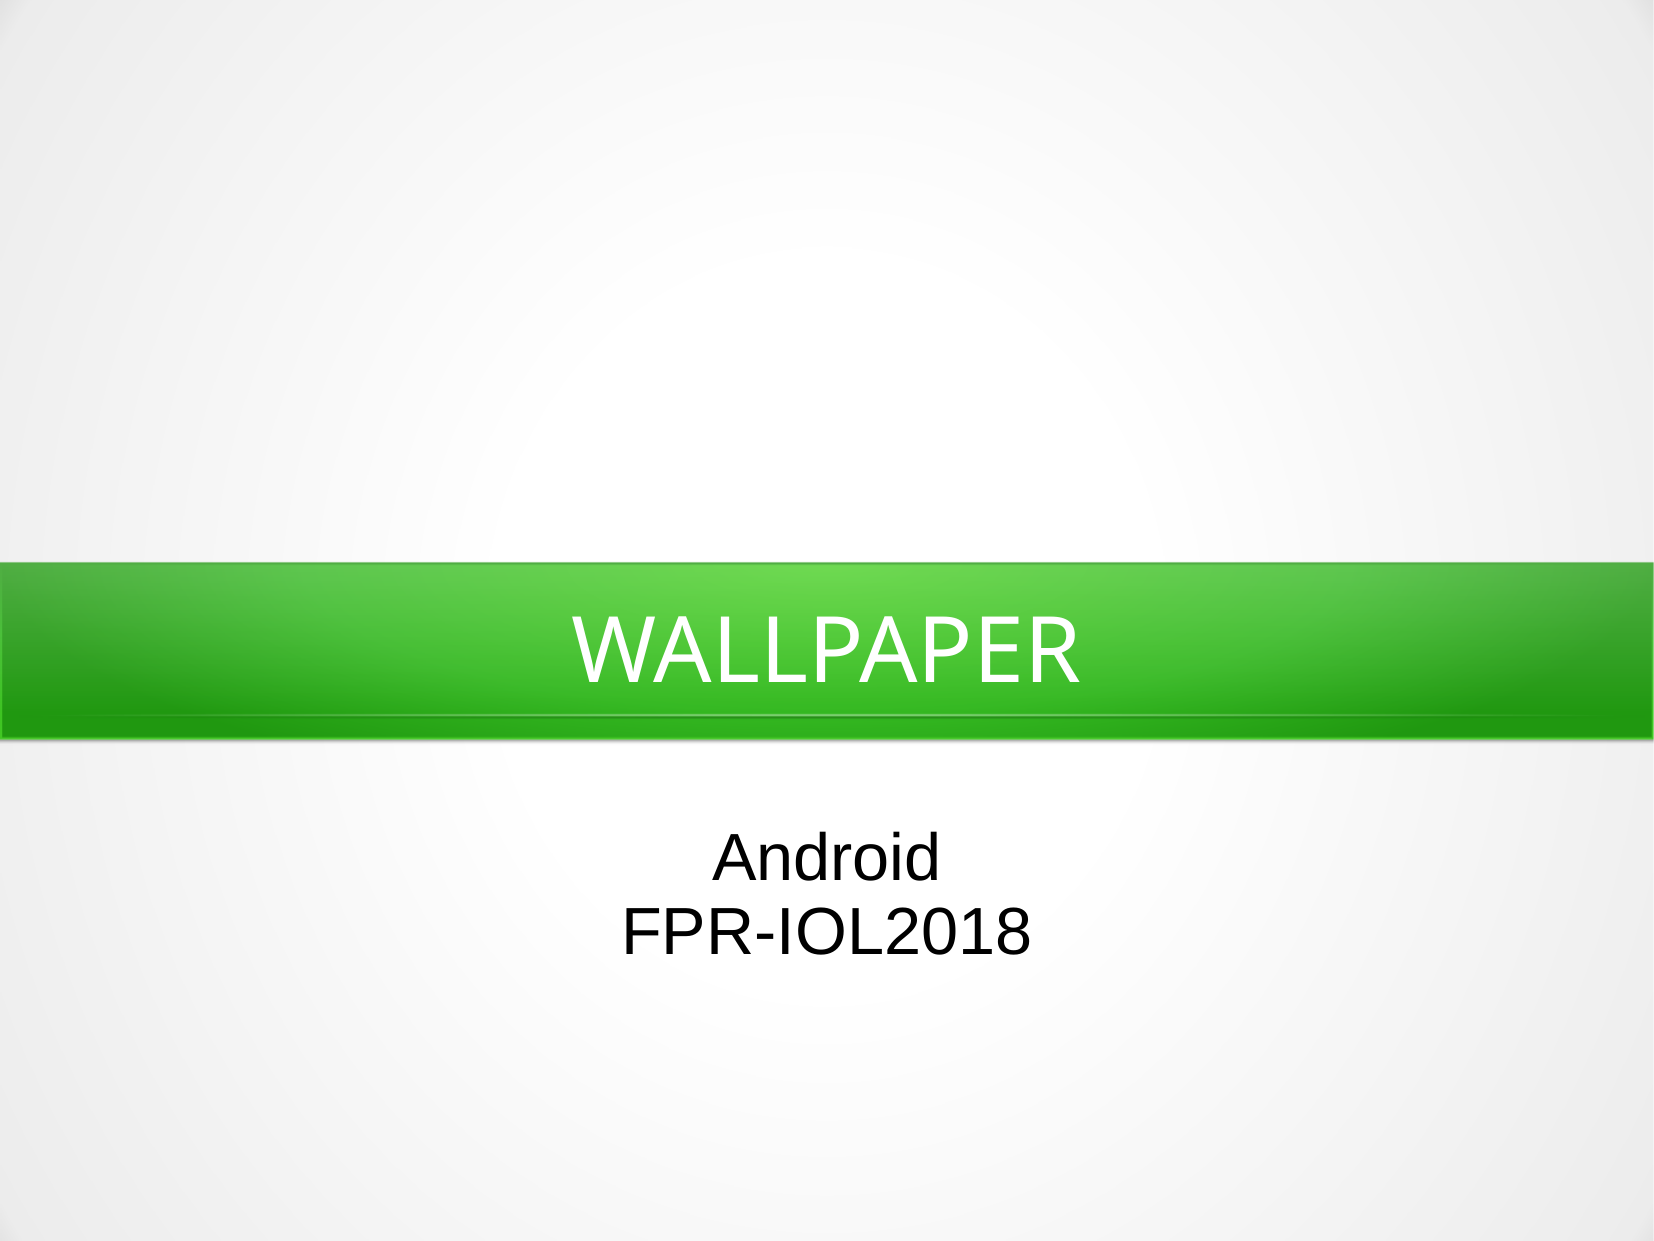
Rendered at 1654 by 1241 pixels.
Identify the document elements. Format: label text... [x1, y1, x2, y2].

picture [0, 0, 1654, 1241]
subtitle Android FPR-IOL2018 [82, 578, 1571, 1211]
